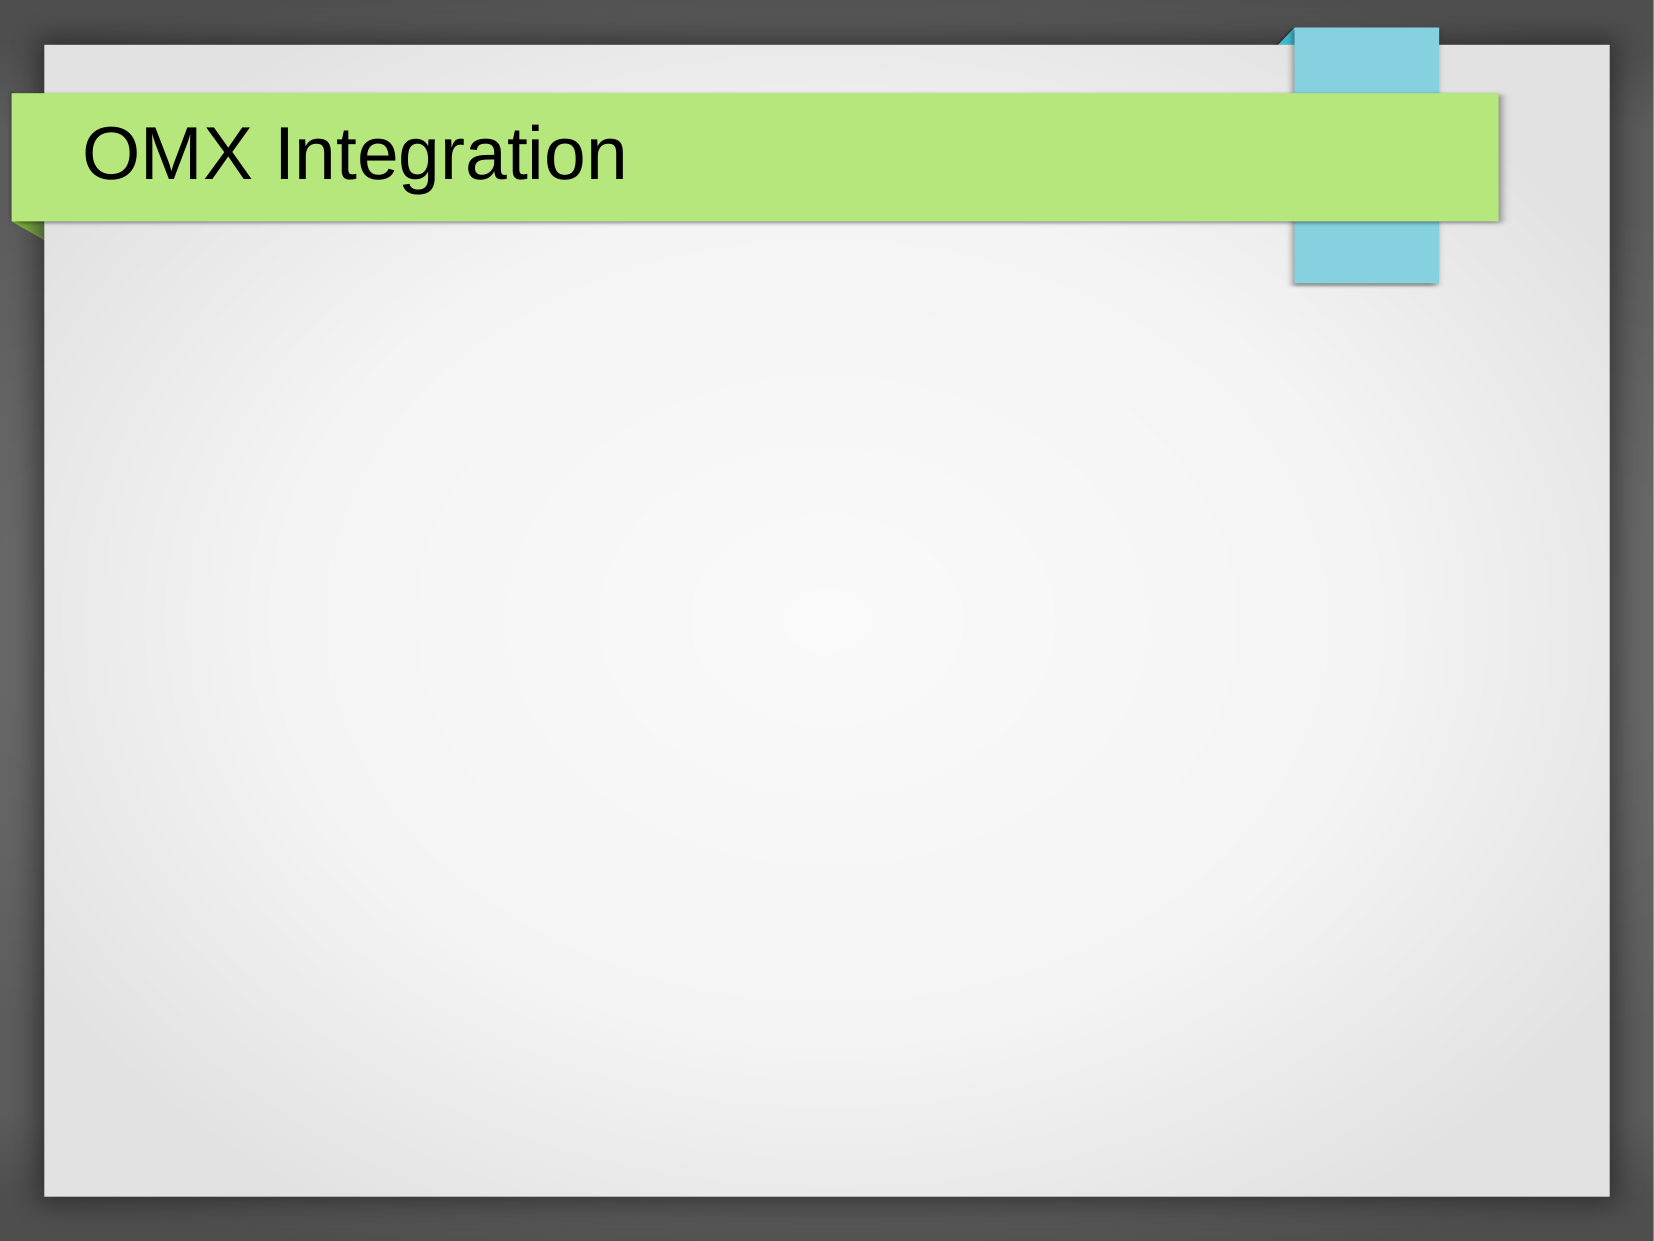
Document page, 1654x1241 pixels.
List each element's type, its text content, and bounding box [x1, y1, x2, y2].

picture [0, 0, 1654, 1241]
title OMX Integration [82, 94, 1264, 213]
